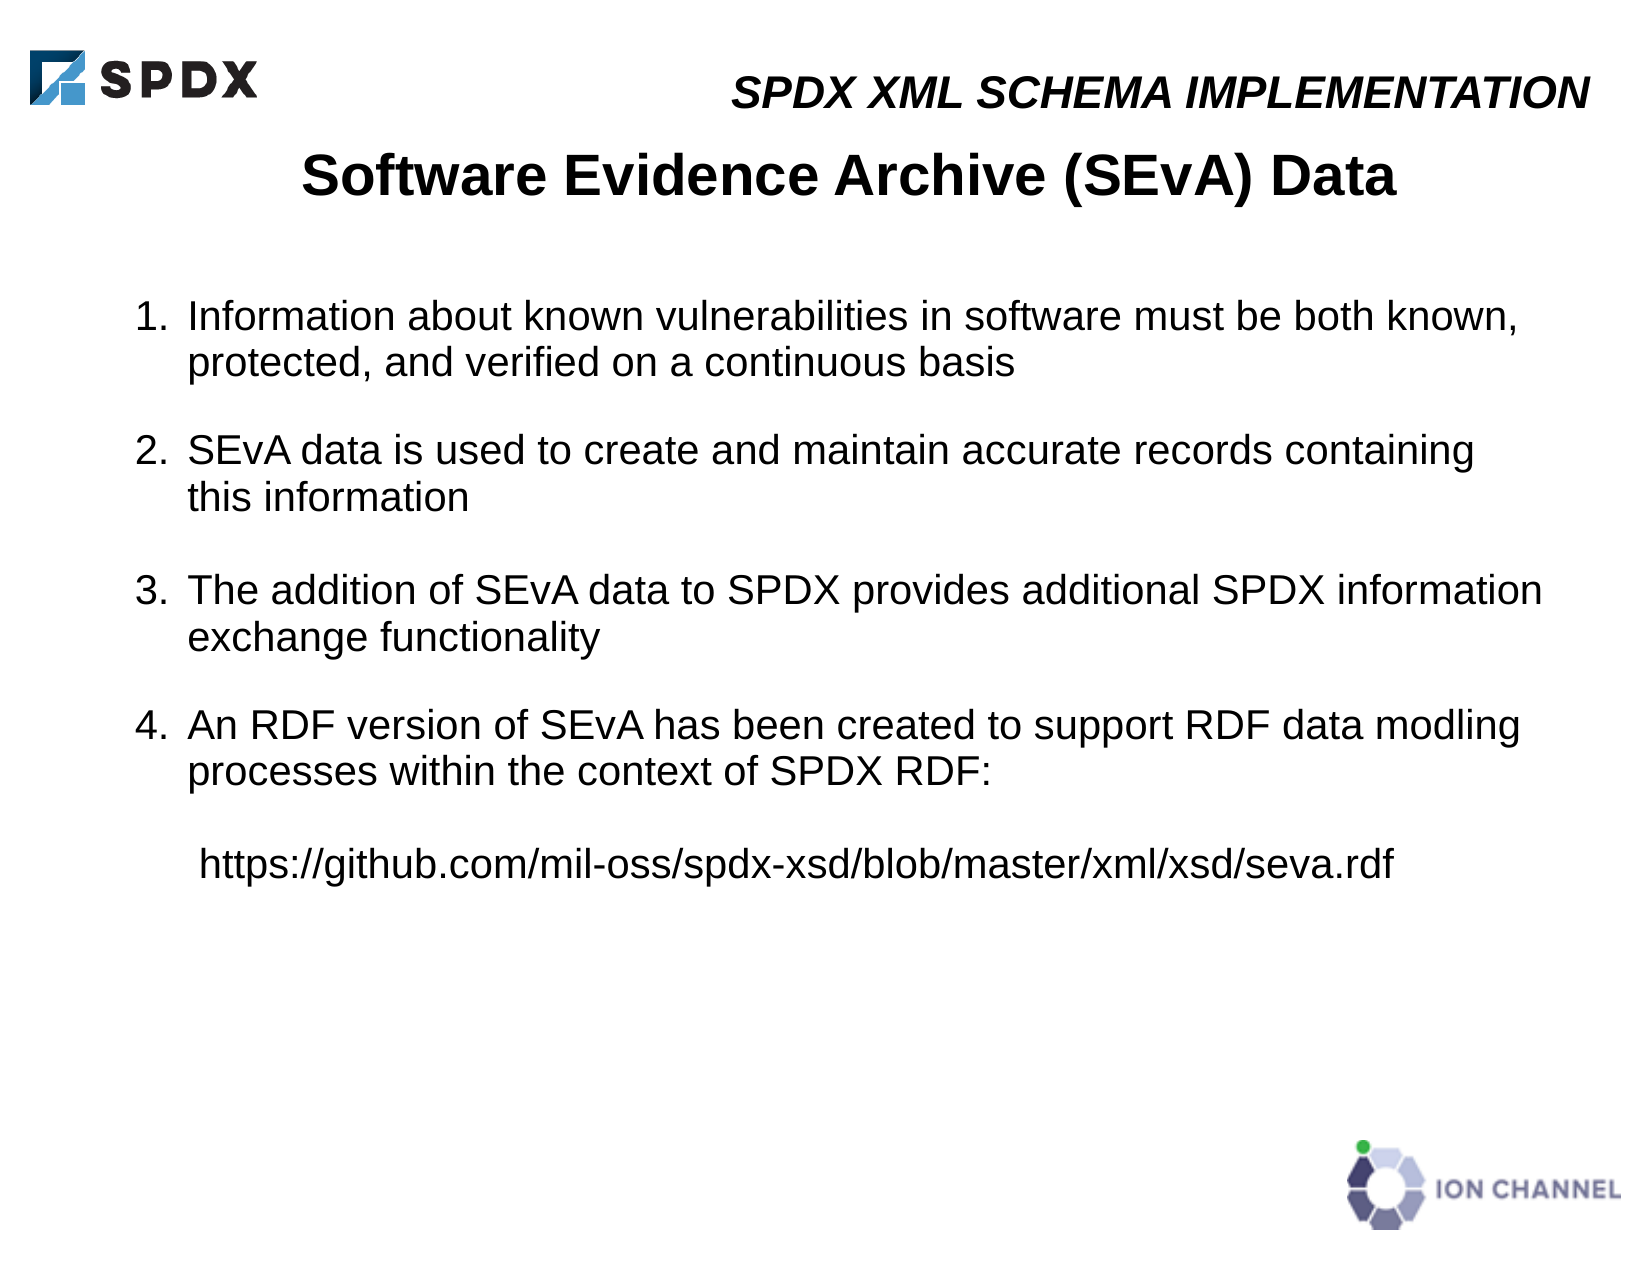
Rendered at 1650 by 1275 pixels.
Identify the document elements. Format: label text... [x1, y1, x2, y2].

text_box Software Evidence Archive (SEvA) Data [286, 134, 1413, 205]
picture [1347, 1140, 1621, 1231]
text_box Information about known vulnerabilities in software must be both known, protected, and verified on a continuous basis SEvA data is used to create and maintain accurate records containing this information The addition of SEvA data to SPDX provides additional SPDX information exchange functionality An RDF version of SEvA has been created to support RDF data modling processes within the context of SPDX RDF: https://github.com/mil-oss/spdx-xsd/blob/master/xml/xsd/seva.rdf [120, 285, 1561, 1144]
text_box SPDX XML SCHEMA IMPLEMENTATION [690, 59, 1606, 121]
picture [30, 29, 257, 105]
